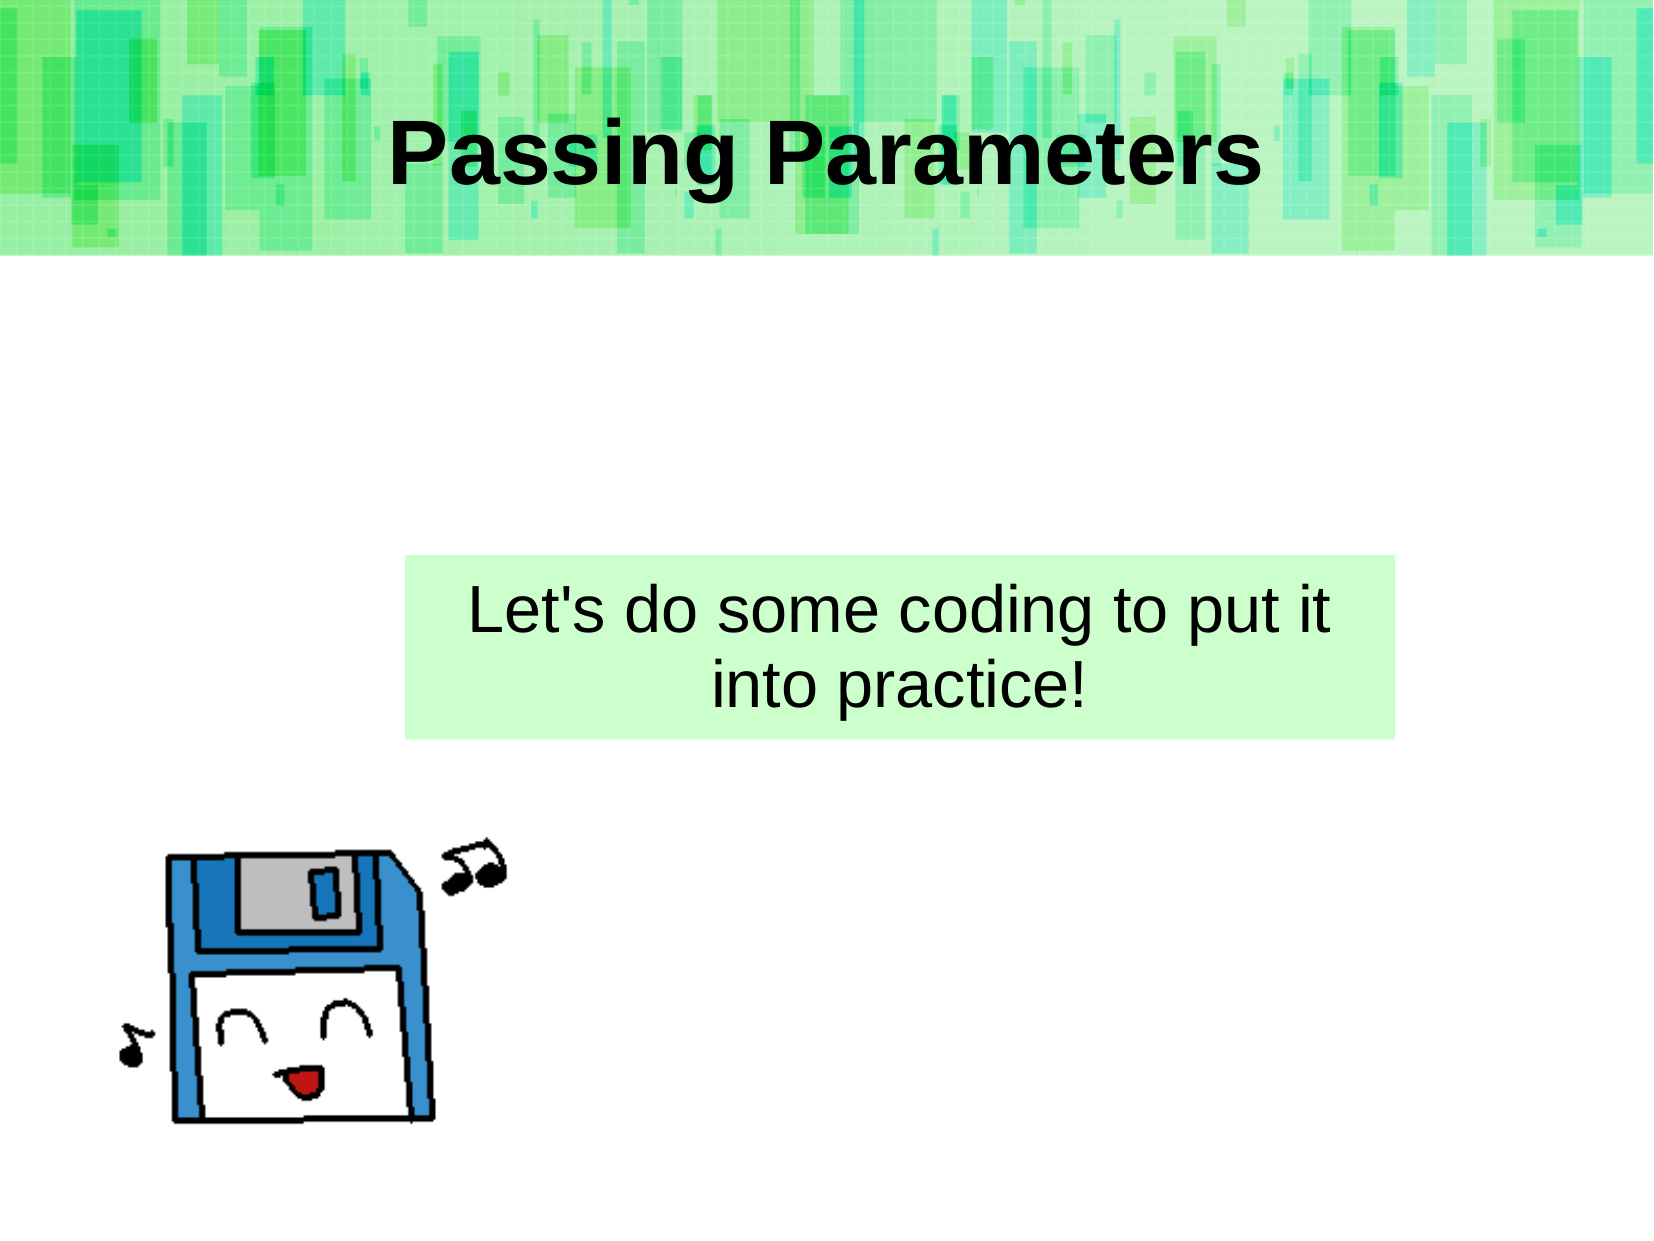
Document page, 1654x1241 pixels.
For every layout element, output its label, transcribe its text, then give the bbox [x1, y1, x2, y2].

text_box Let's do some coding to put it into practice! [405, 555, 1396, 740]
title Passing Parameters [82, 49, 1571, 257]
picture [0, 0, 1654, 1241]
